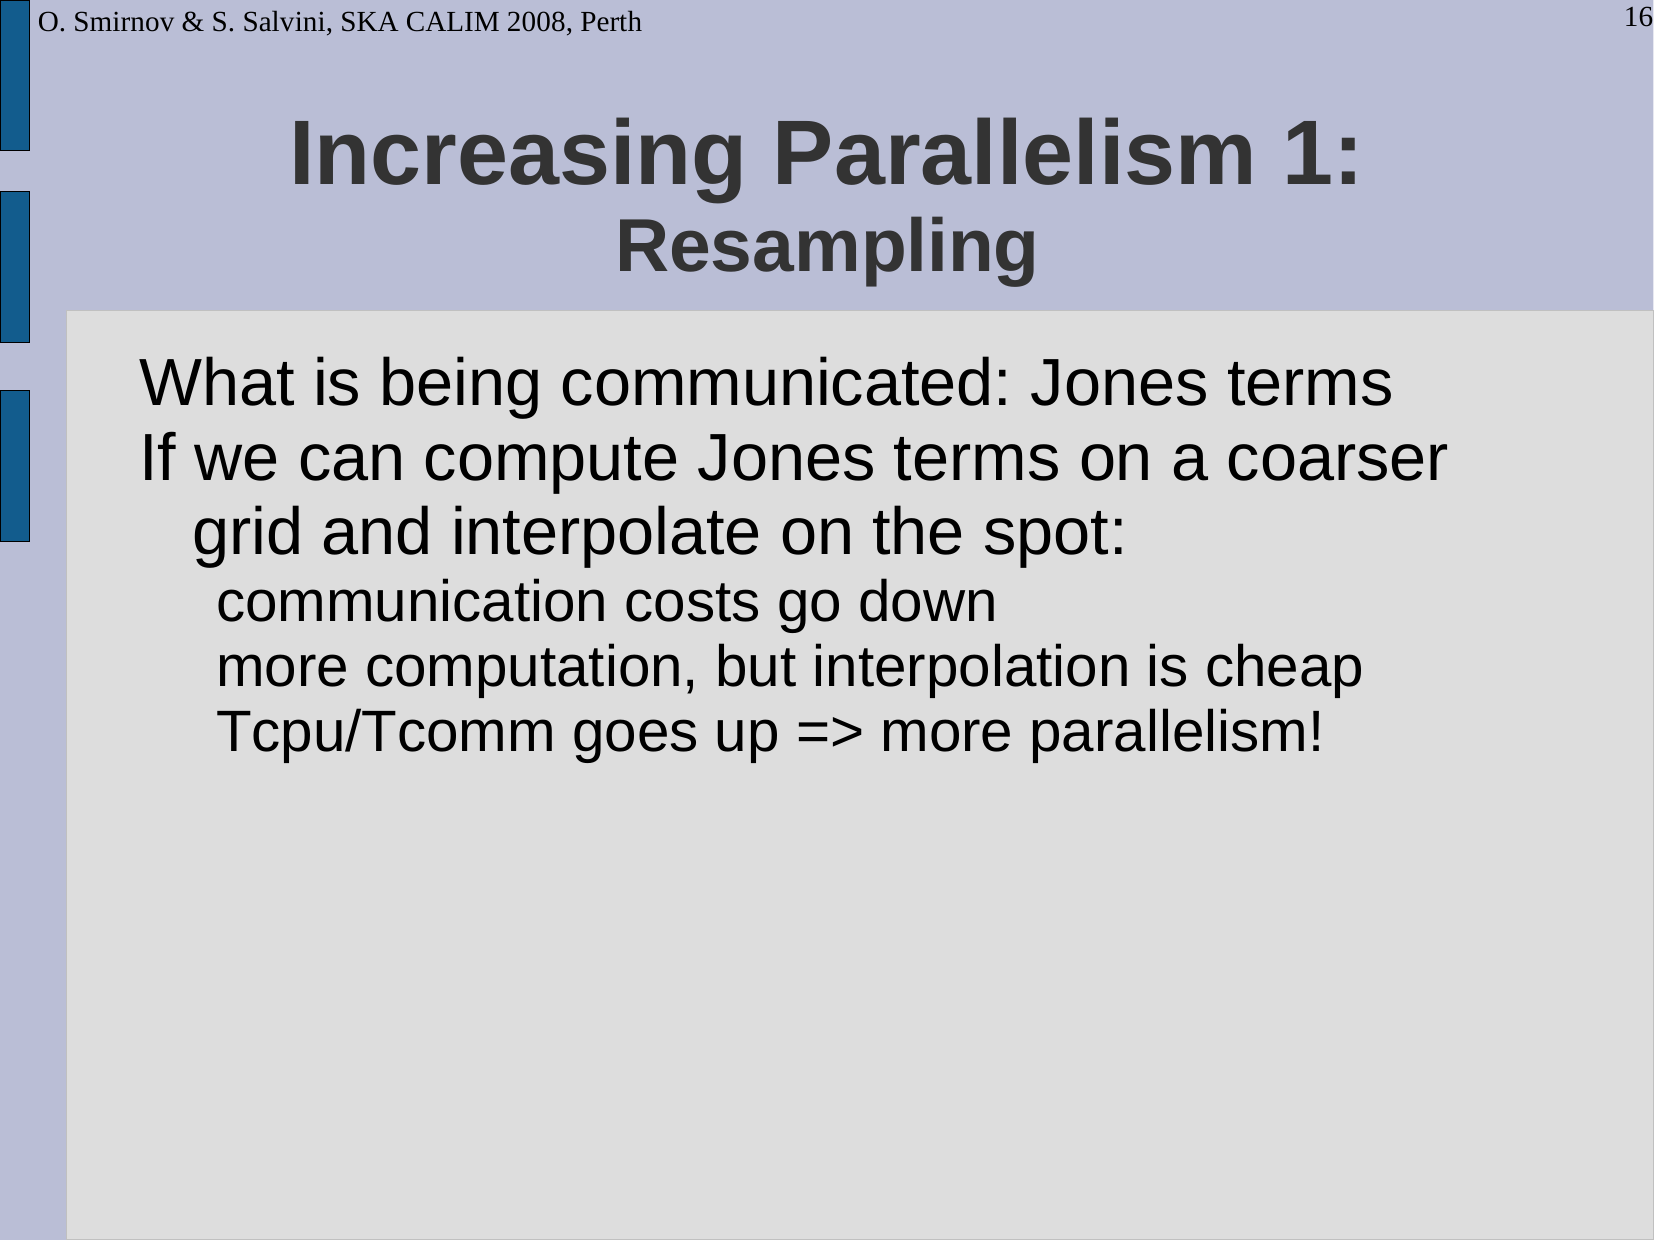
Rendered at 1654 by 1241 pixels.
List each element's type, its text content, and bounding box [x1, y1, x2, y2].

title Increasing Parallelism 1: Resampling [121, 87, 1534, 302]
list What is being communicated: Jones terms If we can compute Jones terms on a coarser grid and interpolate on the spot: communication costs go down more computation, but interpolation is cheap Tcpu/Tcomm goes up => more parallelism! [121, 344, 1534, 1127]
